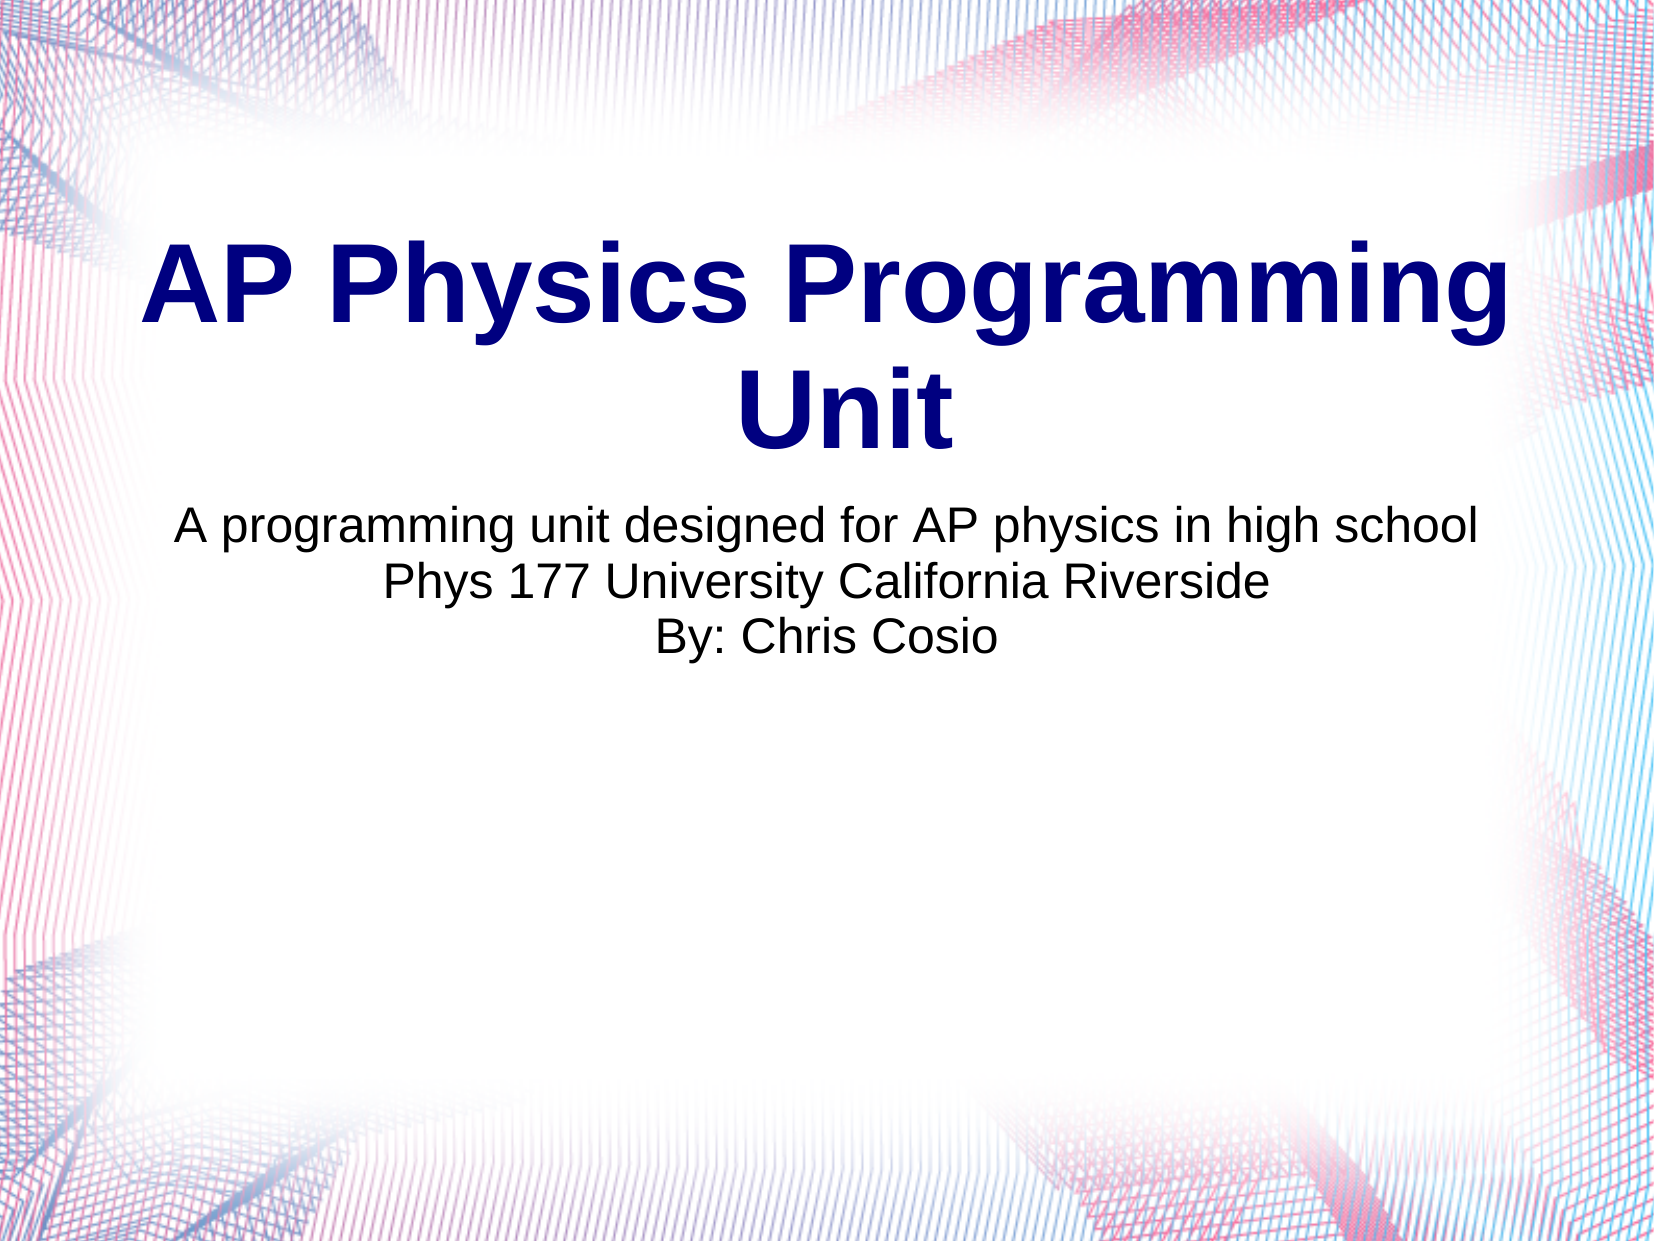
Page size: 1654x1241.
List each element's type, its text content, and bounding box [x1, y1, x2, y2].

picture [0, 0, 1654, 1241]
subtitle A programming unit designed for AP physics in high school Phys 177 University California Riverside By: Chris Cosio [82, 171, 1571, 991]
